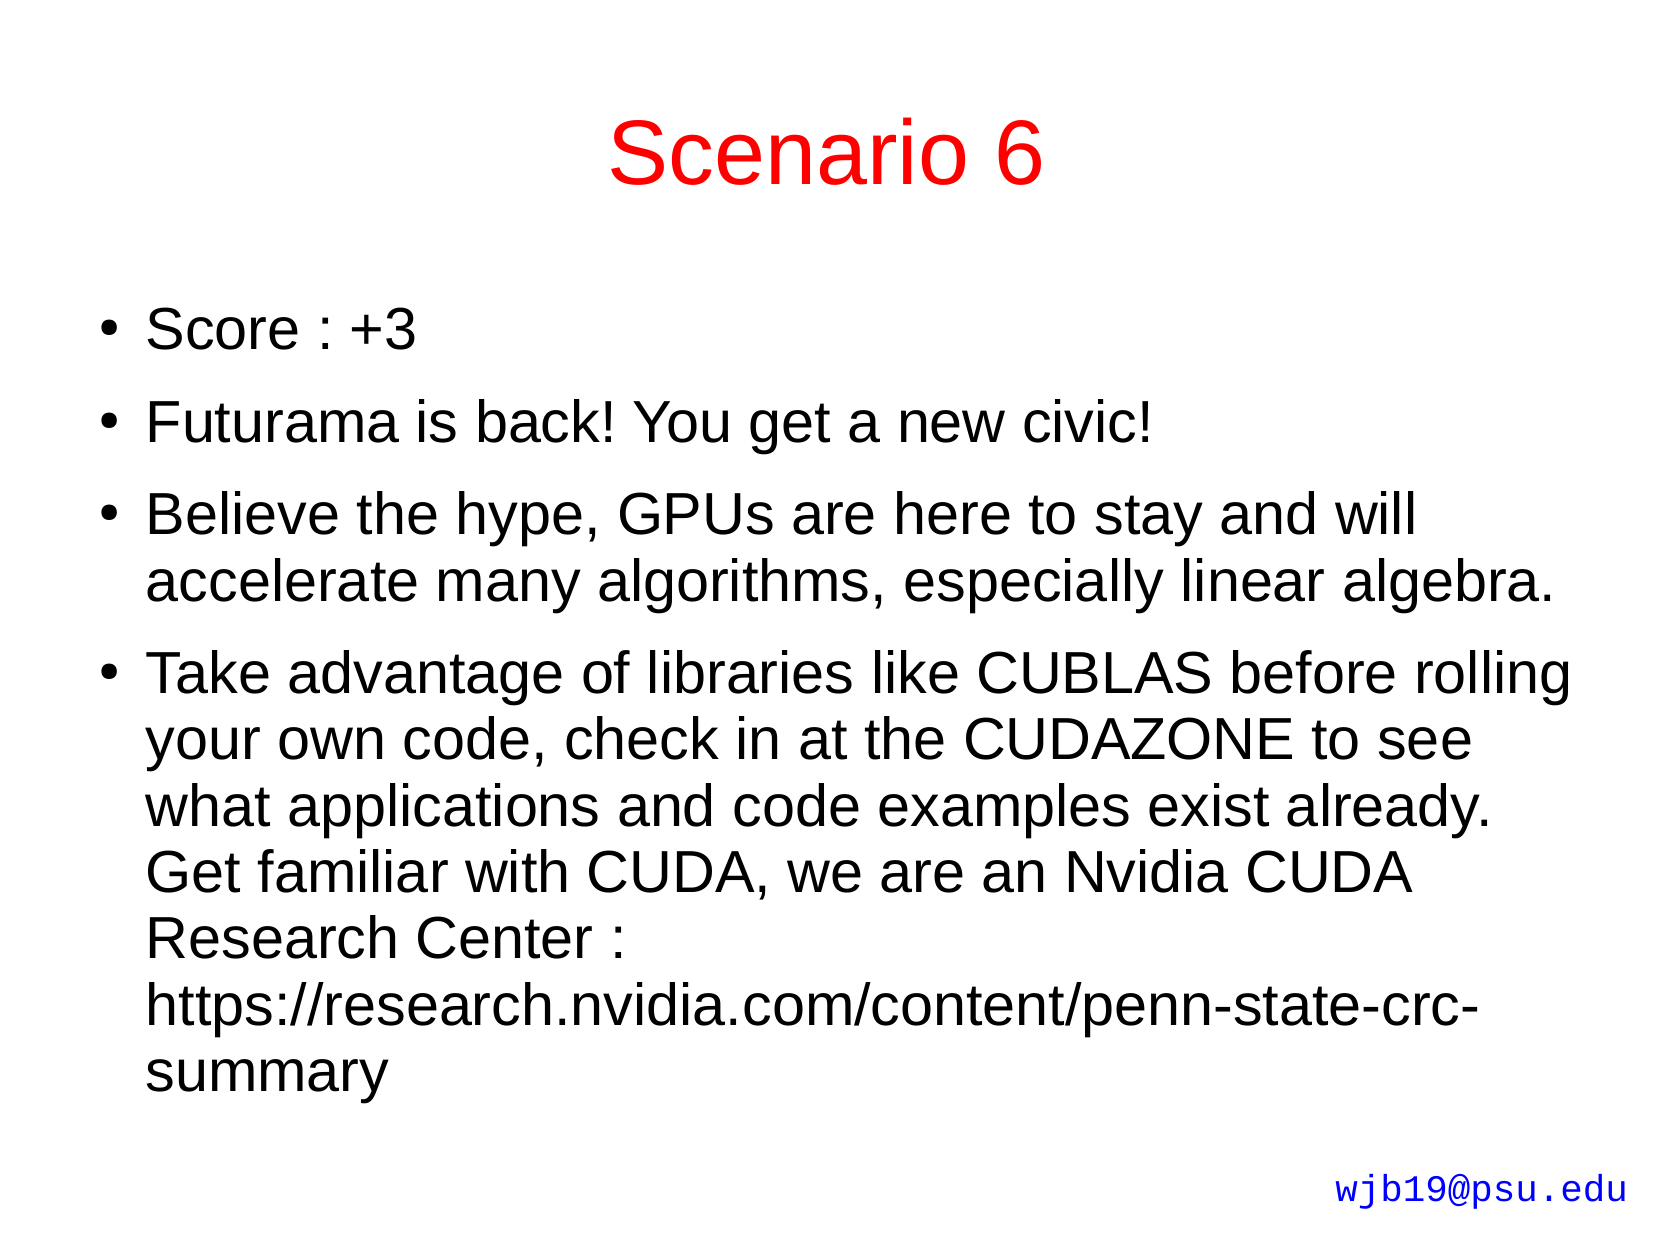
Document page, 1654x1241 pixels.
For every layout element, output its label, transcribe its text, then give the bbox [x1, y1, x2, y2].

text_box wjb19@psu.edu [1320, 1162, 1643, 1220]
list Score : +3 Futurama is back! You get a new civic! Believe the hype, GPUs are here to stay and will accelerate many algorithms, especially linear algebra. Take advantage of libraries like CUBLAS before rolling your own code, check in at the CUDAZONE to see what applications and code examples exist already. Get familiar with CUDA, we are an Nvidia CUDA Research Center : https://research.nvidia.com/content/penn-state-crc-summary [82, 296, 1576, 1111]
title Scenario 6 [82, 49, 1571, 257]
